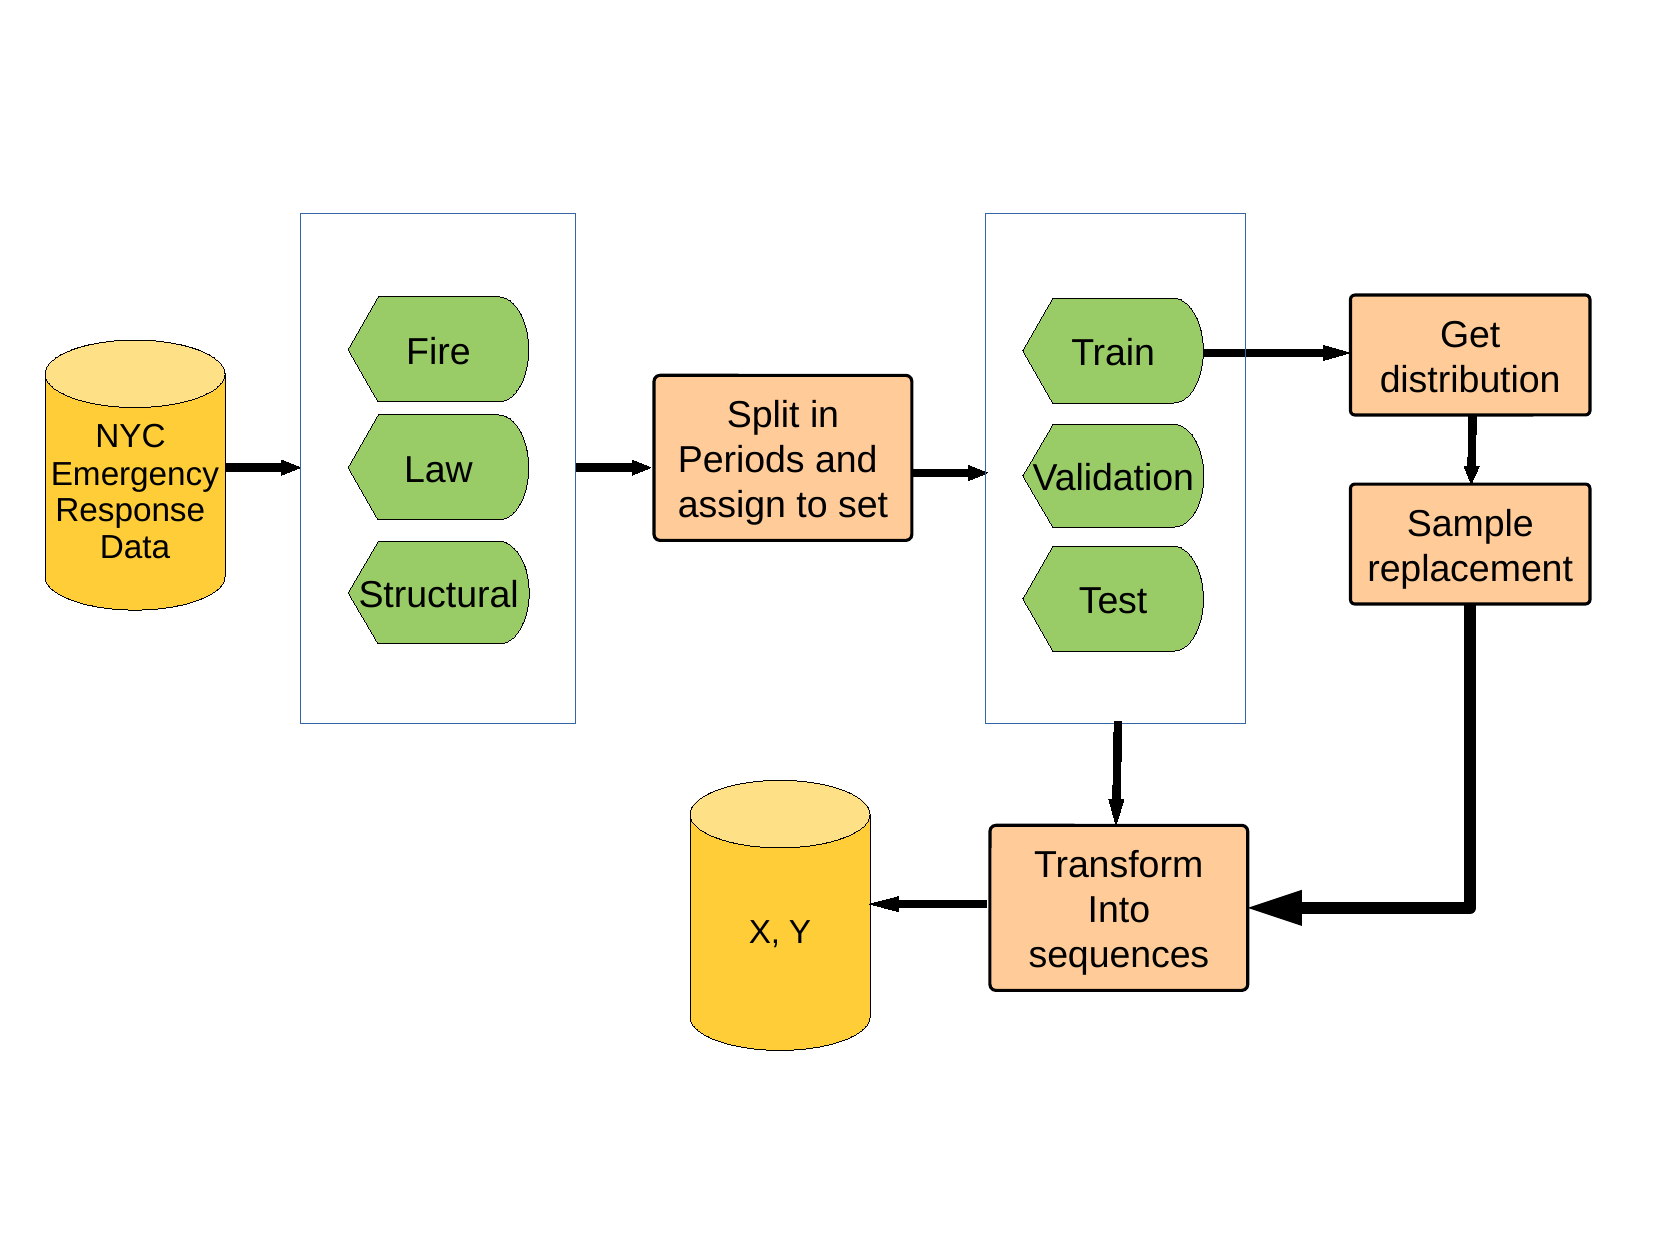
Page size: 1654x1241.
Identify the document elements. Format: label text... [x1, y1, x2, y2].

text_box [1108, 721, 1124, 826]
text_box Validation [1022, 424, 1204, 528]
text_box Train [1022, 298, 1204, 404]
text_box [225, 460, 300, 476]
text_box NYC Emergency Response Data [45, 375, 226, 611]
text_box [1246, 345, 1351, 361]
text_box Transform Into sequences [989, 825, 1248, 991]
text_box [912, 465, 985, 481]
text_box Fire [348, 296, 529, 402]
text_box Test [1022, 546, 1204, 652]
text_box [869, 896, 987, 912]
text_box Split in Periods and assign to set [653, 375, 912, 541]
text_box Structural [348, 541, 530, 644]
text_box Get distribution [1350, 295, 1591, 415]
text_box X, Y [690, 815, 871, 1051]
text_box Law [348, 414, 529, 520]
text_box [1204, 349, 1245, 357]
text_box Sample replacement [1350, 484, 1591, 605]
text_box [576, 460, 651, 476]
text_box [1464, 414, 1480, 484]
